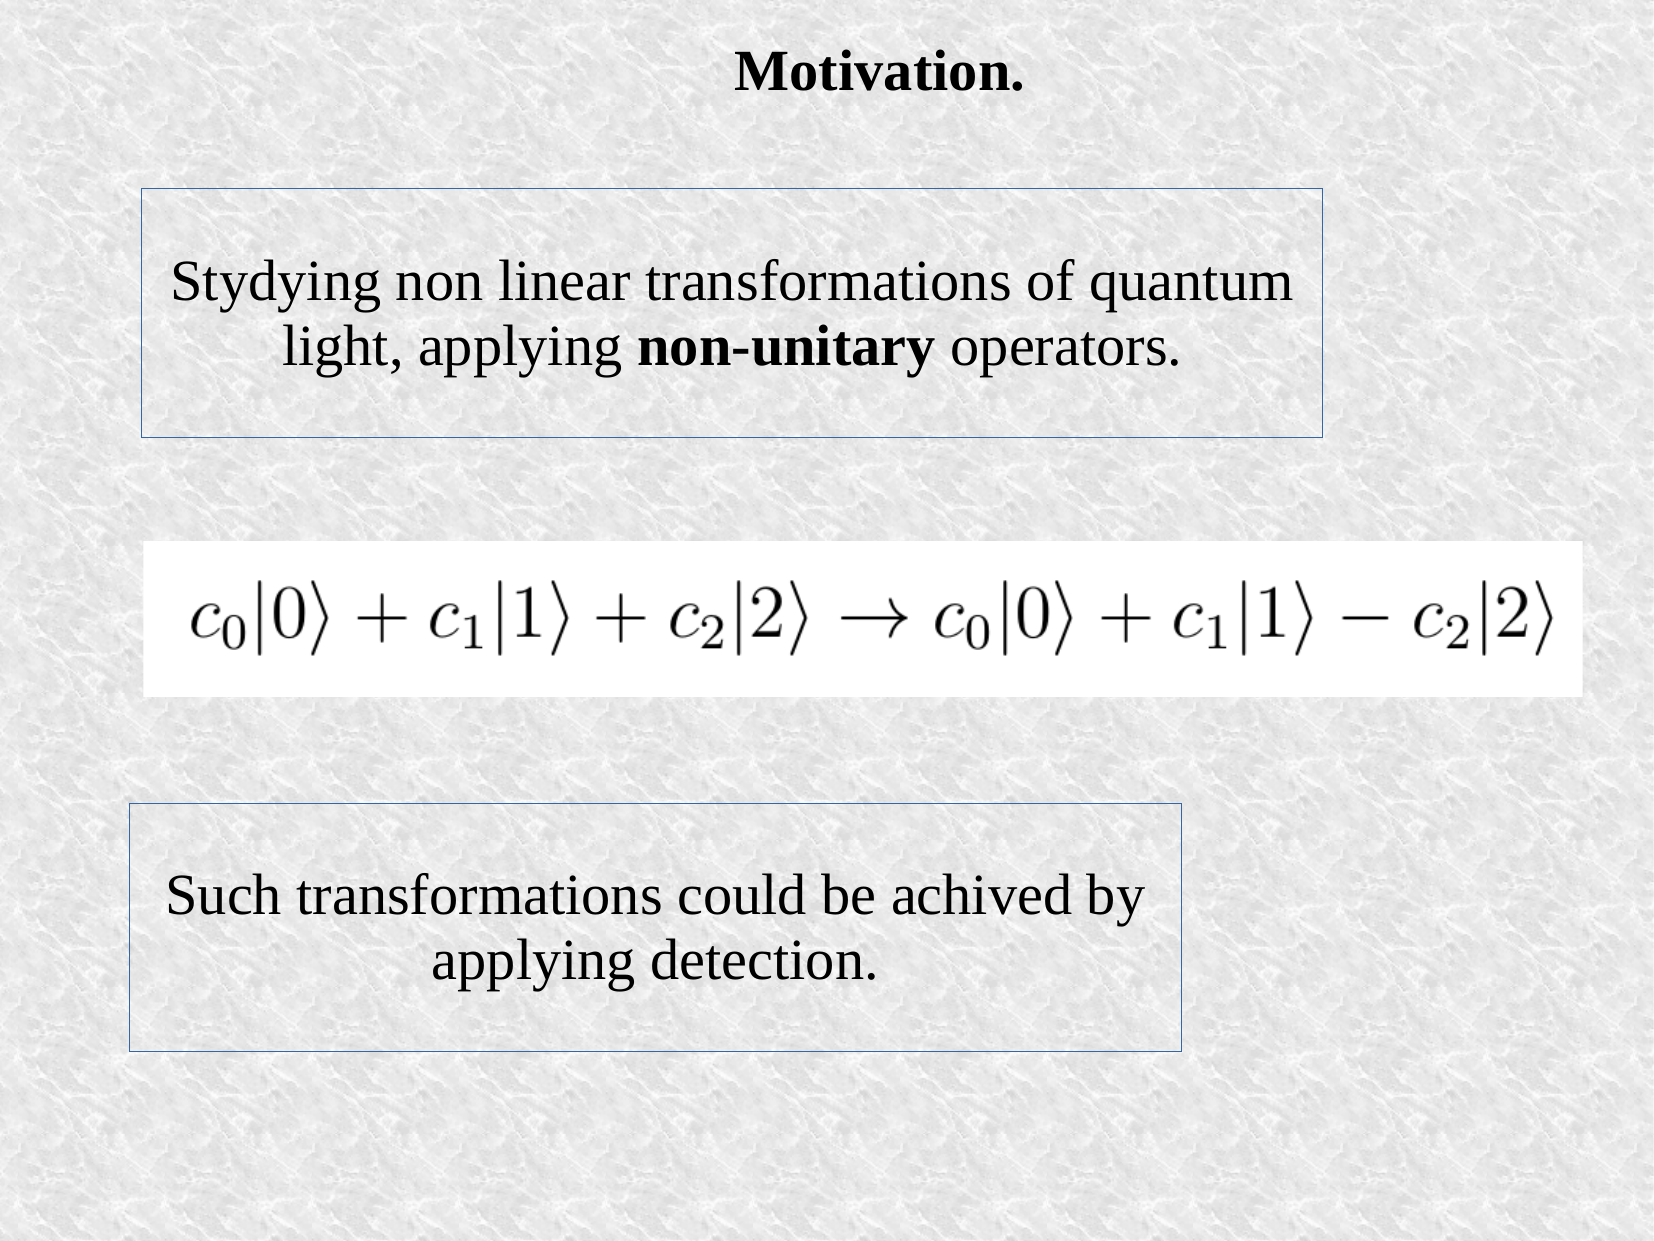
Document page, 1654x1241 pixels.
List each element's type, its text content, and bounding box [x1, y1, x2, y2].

title Stydying non linear transformations of quantum light, applying non-unitary operators. [141, 188, 1323, 438]
title Such transformations could be achived by applying detection. [129, 803, 1182, 1052]
title Motivation. [626, 23, 1134, 119]
picture [0, 0, 1654, 1241]
